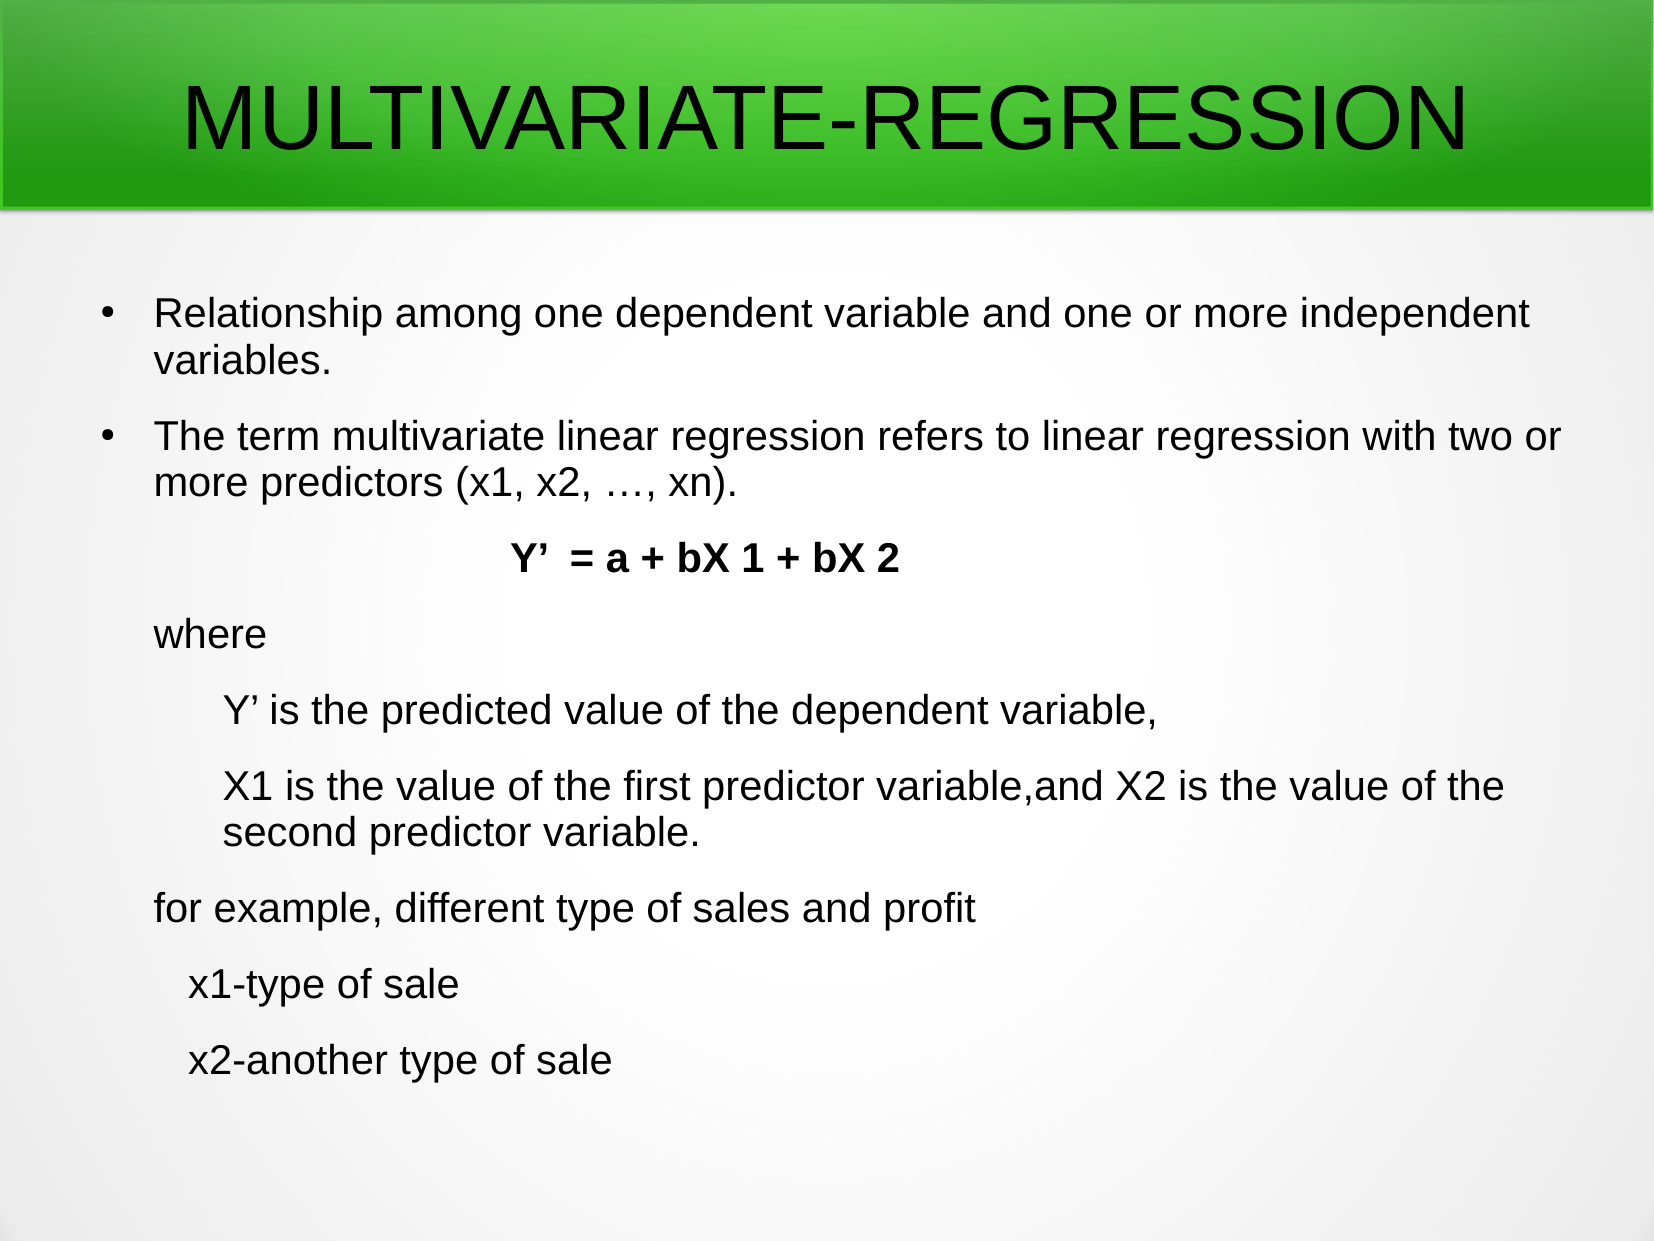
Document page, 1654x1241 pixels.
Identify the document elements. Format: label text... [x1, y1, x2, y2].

list Relationship among one dependent variable and one or more independent variables. The term multivariate linear regression refers to linear regression with two or more predictors (x1, x2, …, xn). Y’ = a + bX 1 + bX 2 where Y’ is the predicted value of the dependent variable, X1 is the value of the first predictor variable,and X­2 is the value of the second predictor variable. for example, different type of sales and profit x1-type of sale x2-another type of sale [82, 290, 1571, 1217]
title MULTIVARIATE-REGRESSION [82, 47, 1571, 189]
